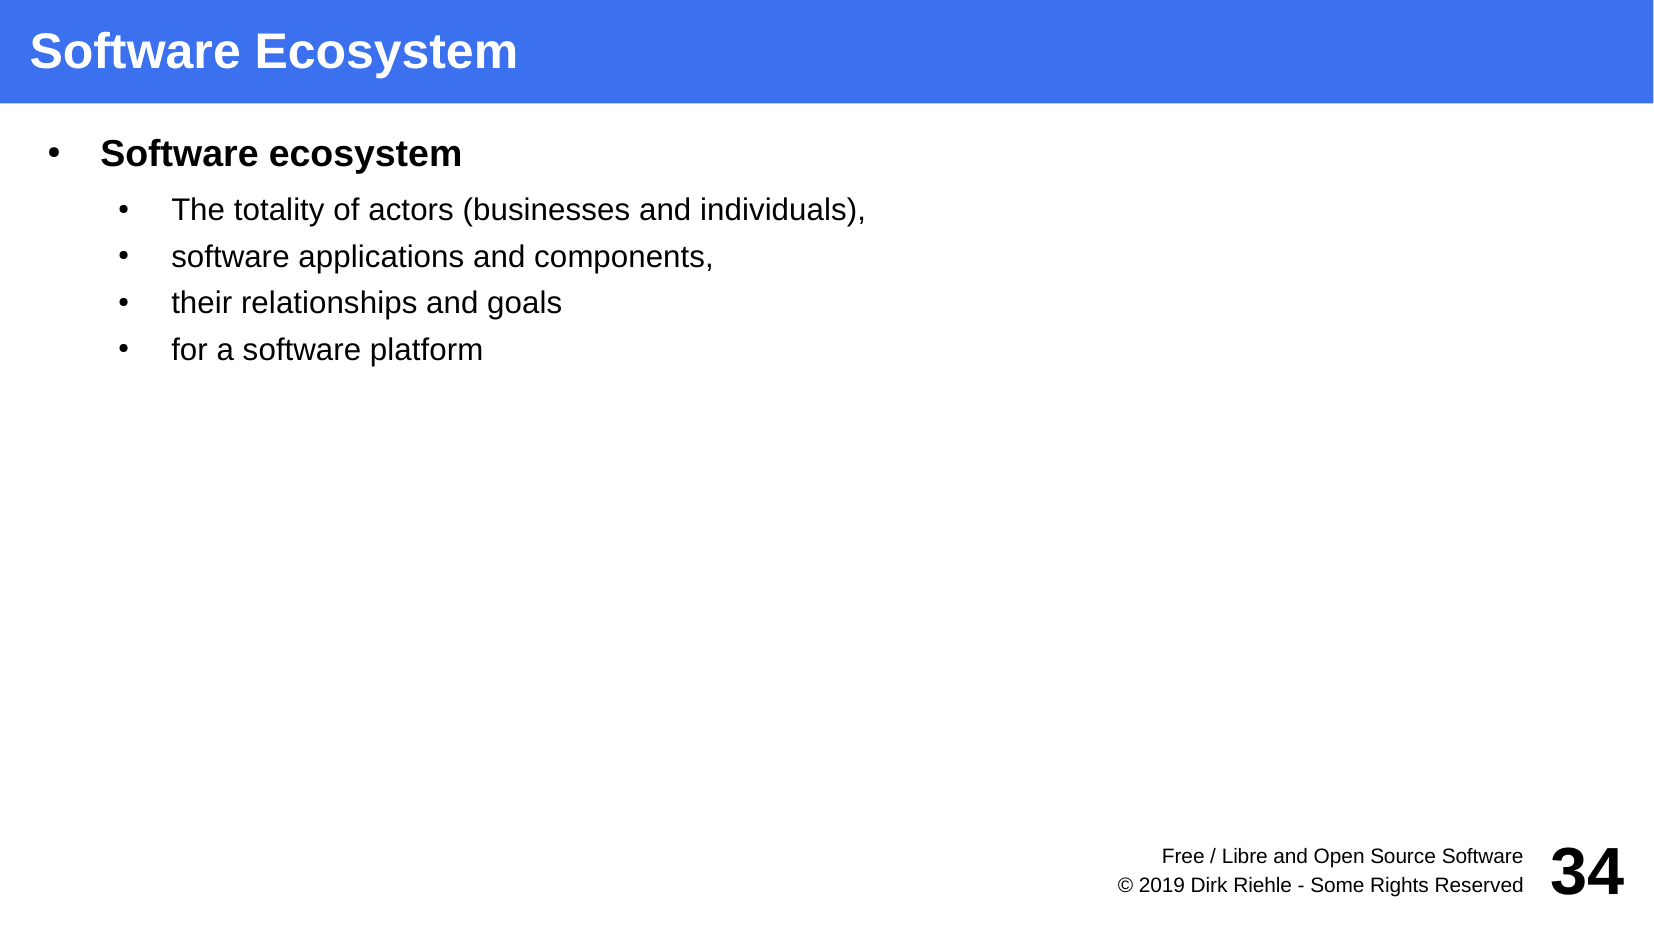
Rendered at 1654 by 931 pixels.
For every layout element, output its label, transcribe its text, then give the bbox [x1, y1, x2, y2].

title Software Ecosystem [0, 0, 1654, 104]
list Software ecosystem The totality of actors (businesses and individuals), software applications and components, their relationships and goals for a software platform [29, 132, 1625, 813]
